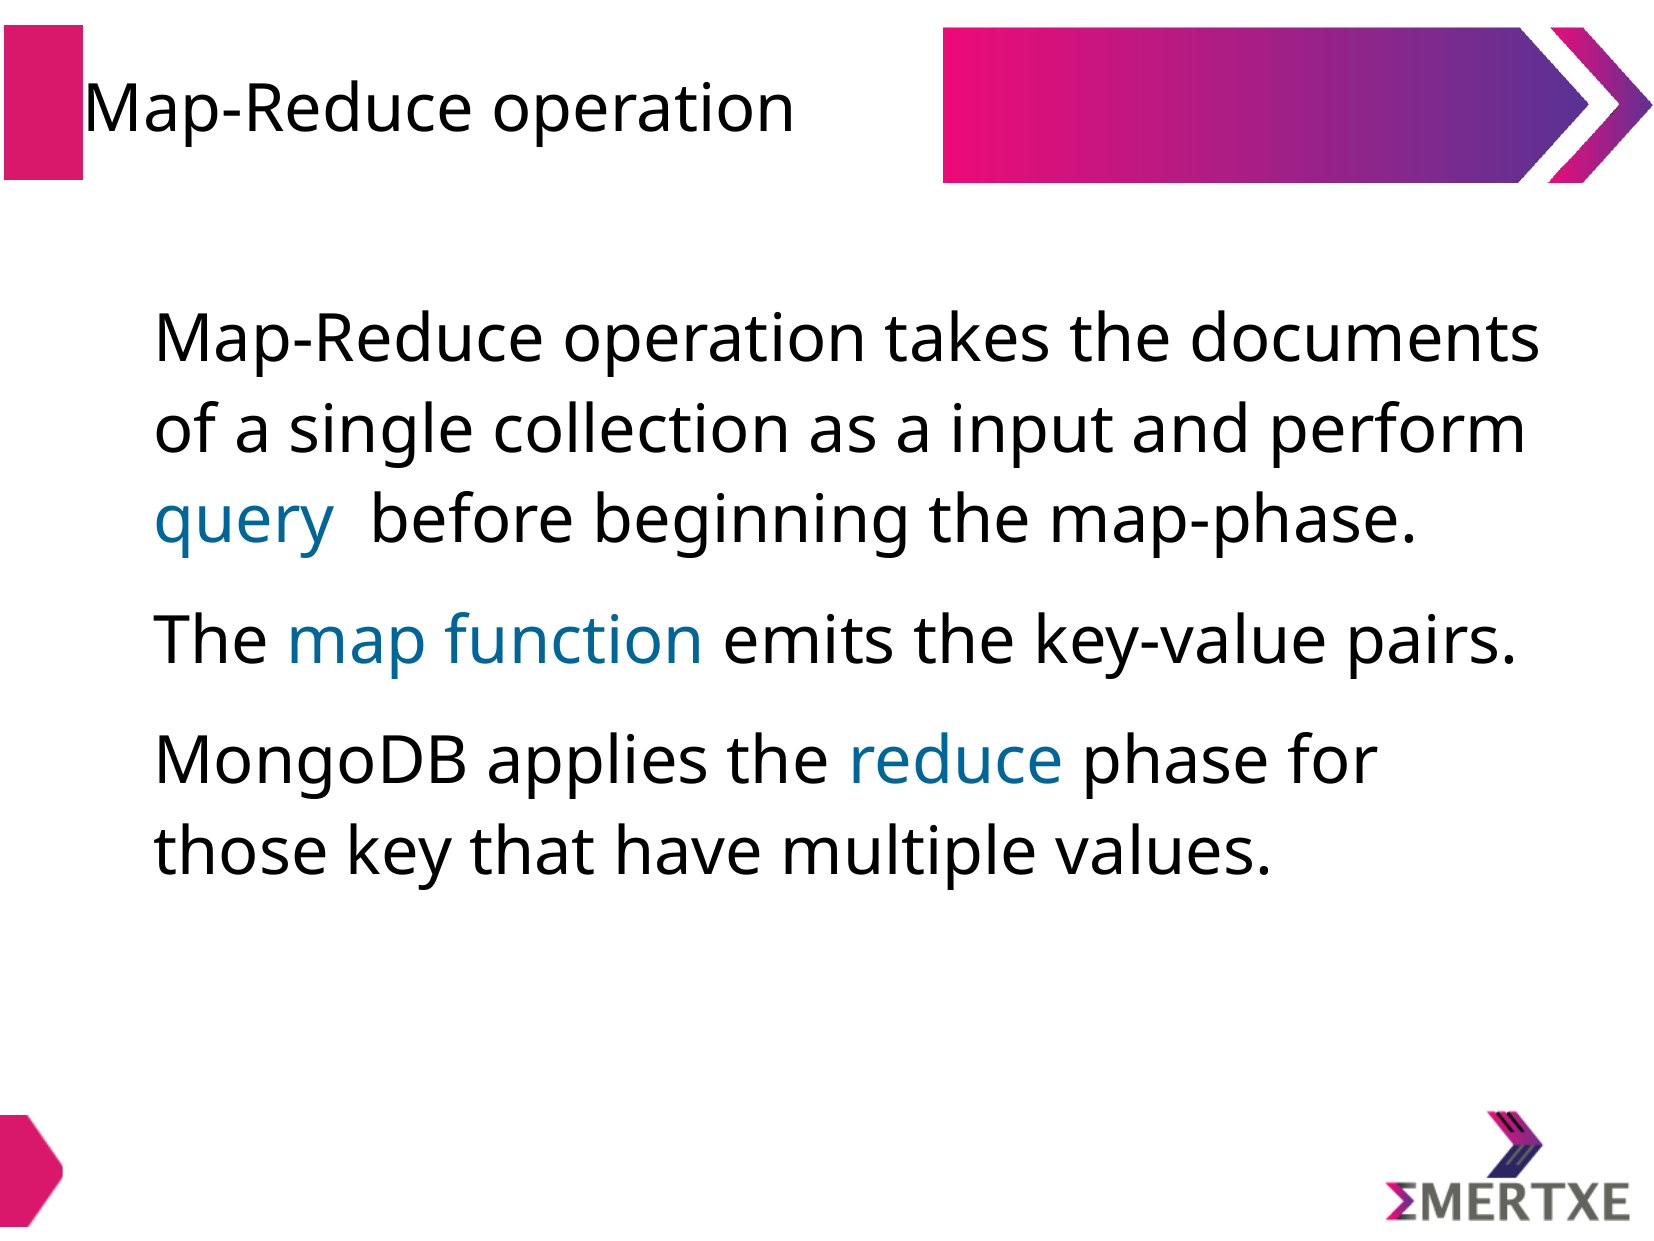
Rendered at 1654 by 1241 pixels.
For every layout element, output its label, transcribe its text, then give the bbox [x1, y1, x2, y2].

picture [1571, 27, 1653, 183]
list Map-Reduce operation takes the documents of a single collection as a input and perform query before beginning the map-phase. The map function emits the key-value pairs. MongoDB applies the reduce phase for those key that have multiple values. [82, 290, 1571, 1010]
title Map-Reduce operation [82, 2, 1571, 210]
picture [1385, 1107, 1631, 1221]
